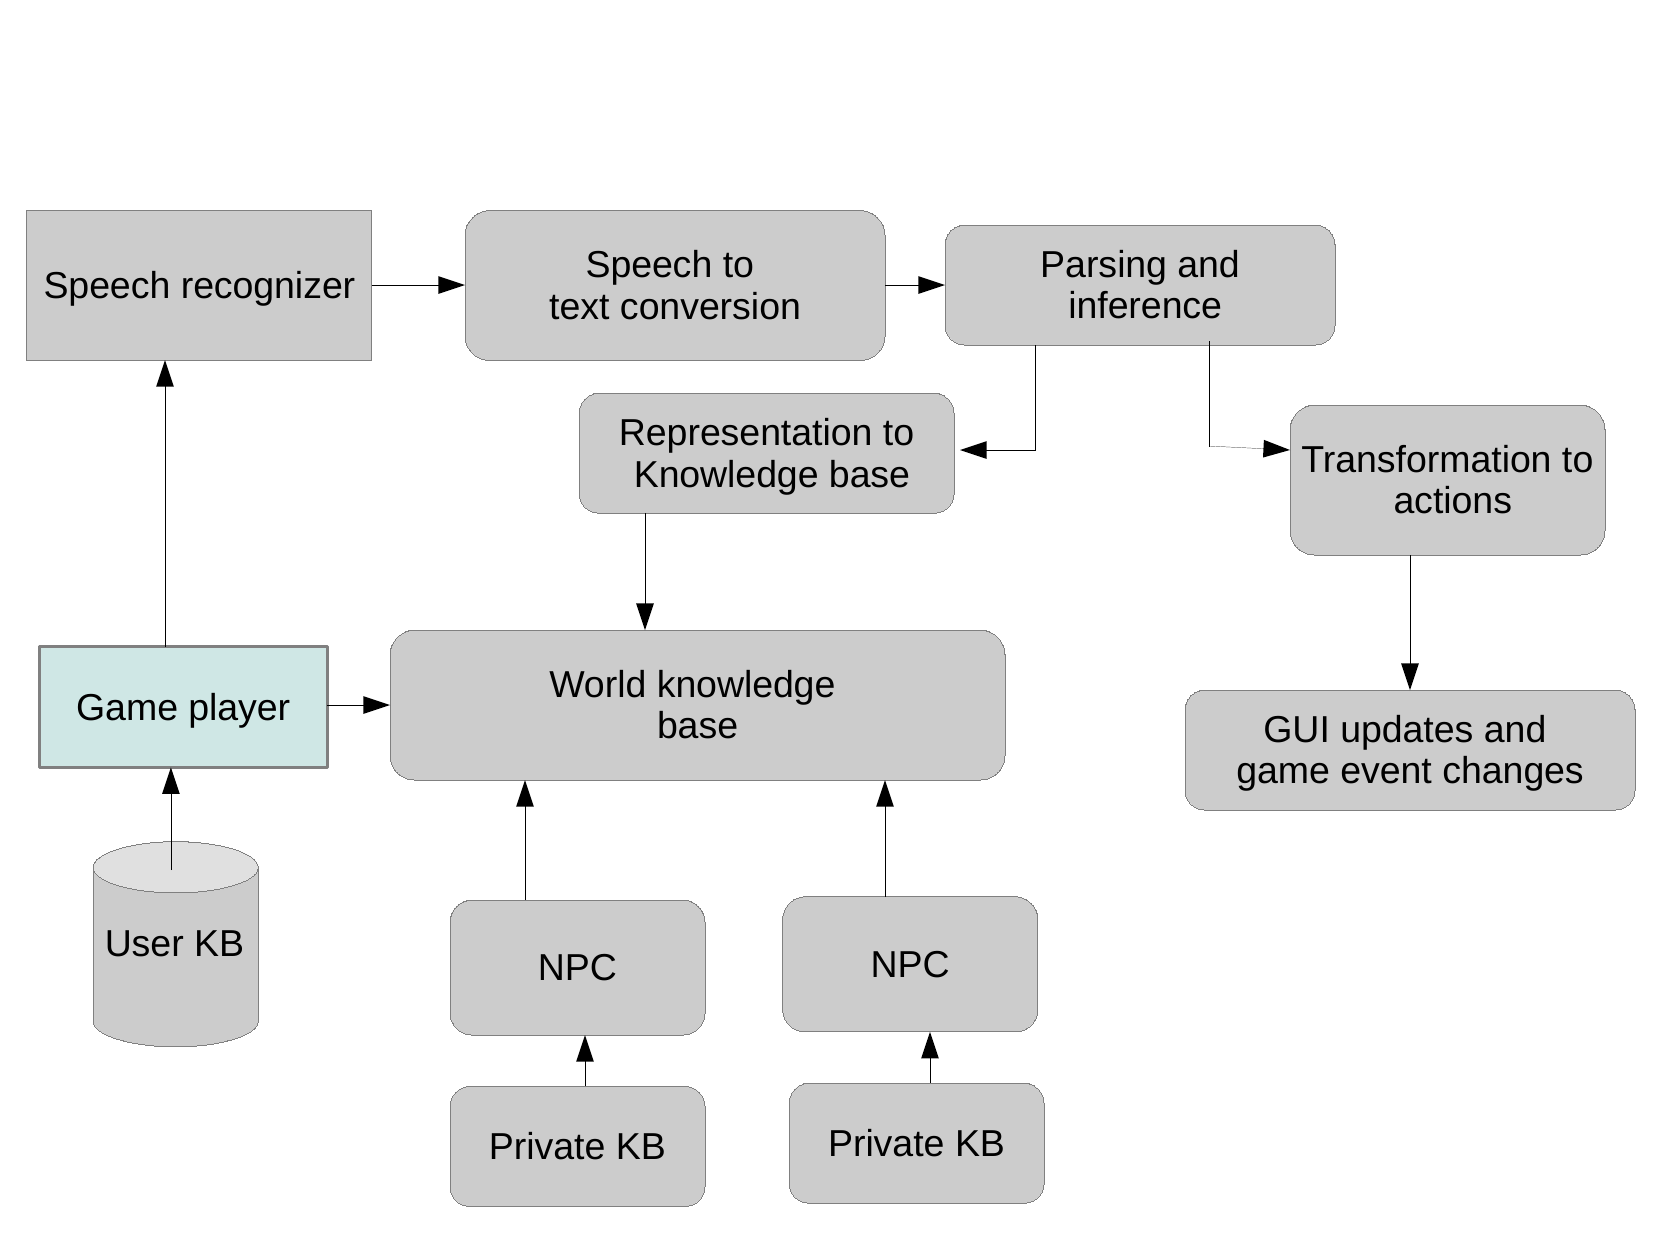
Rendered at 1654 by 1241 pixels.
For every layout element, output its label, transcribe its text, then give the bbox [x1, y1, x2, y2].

text_box World knowledge base [390, 630, 1006, 781]
text_box NPC [450, 900, 706, 1036]
text_box Representation to Knowledge base [579, 393, 955, 514]
text_box NPC [782, 896, 1038, 1032]
text_box Private KB [789, 1083, 1045, 1204]
text_box Parsing and inference [945, 225, 1336, 346]
text_box Game player [39, 646, 328, 768]
text_box [93, 869, 259, 915]
text_box Speech recognizer [26, 210, 372, 361]
text_box Transformation to actions [1290, 405, 1606, 556]
text_box GUI updates and game event changes [1185, 690, 1636, 811]
text_box Private KB [450, 1086, 706, 1207]
text_box [93, 987, 259, 1047]
text_box User KB [90, 915, 260, 987]
text_box Speech to text conversion [465, 210, 886, 361]
